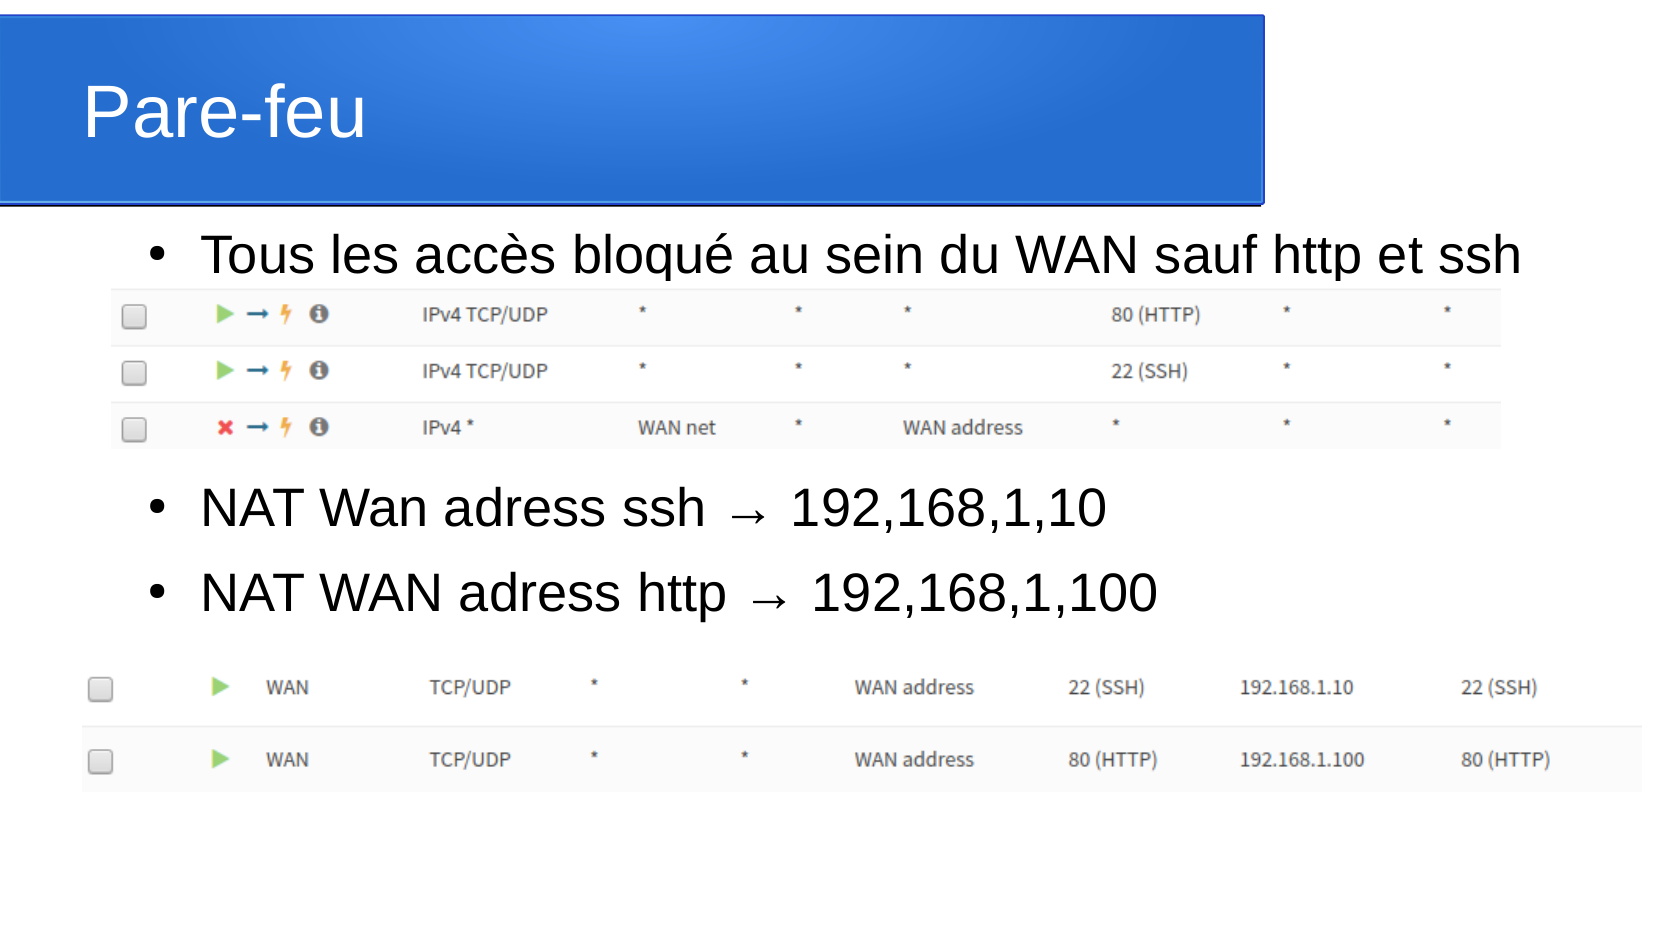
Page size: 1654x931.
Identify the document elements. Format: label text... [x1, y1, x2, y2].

title Pare-feu [82, 35, 1235, 189]
list Tous les accès bloqué au sein du WAN sauf http et ssh NAT Wan adress ssh → 192,168,1,10 NAT WAN adress http → 192,168,1,100 [129, 224, 1619, 660]
picture [111, 281, 1501, 449]
picture [82, 660, 1642, 792]
